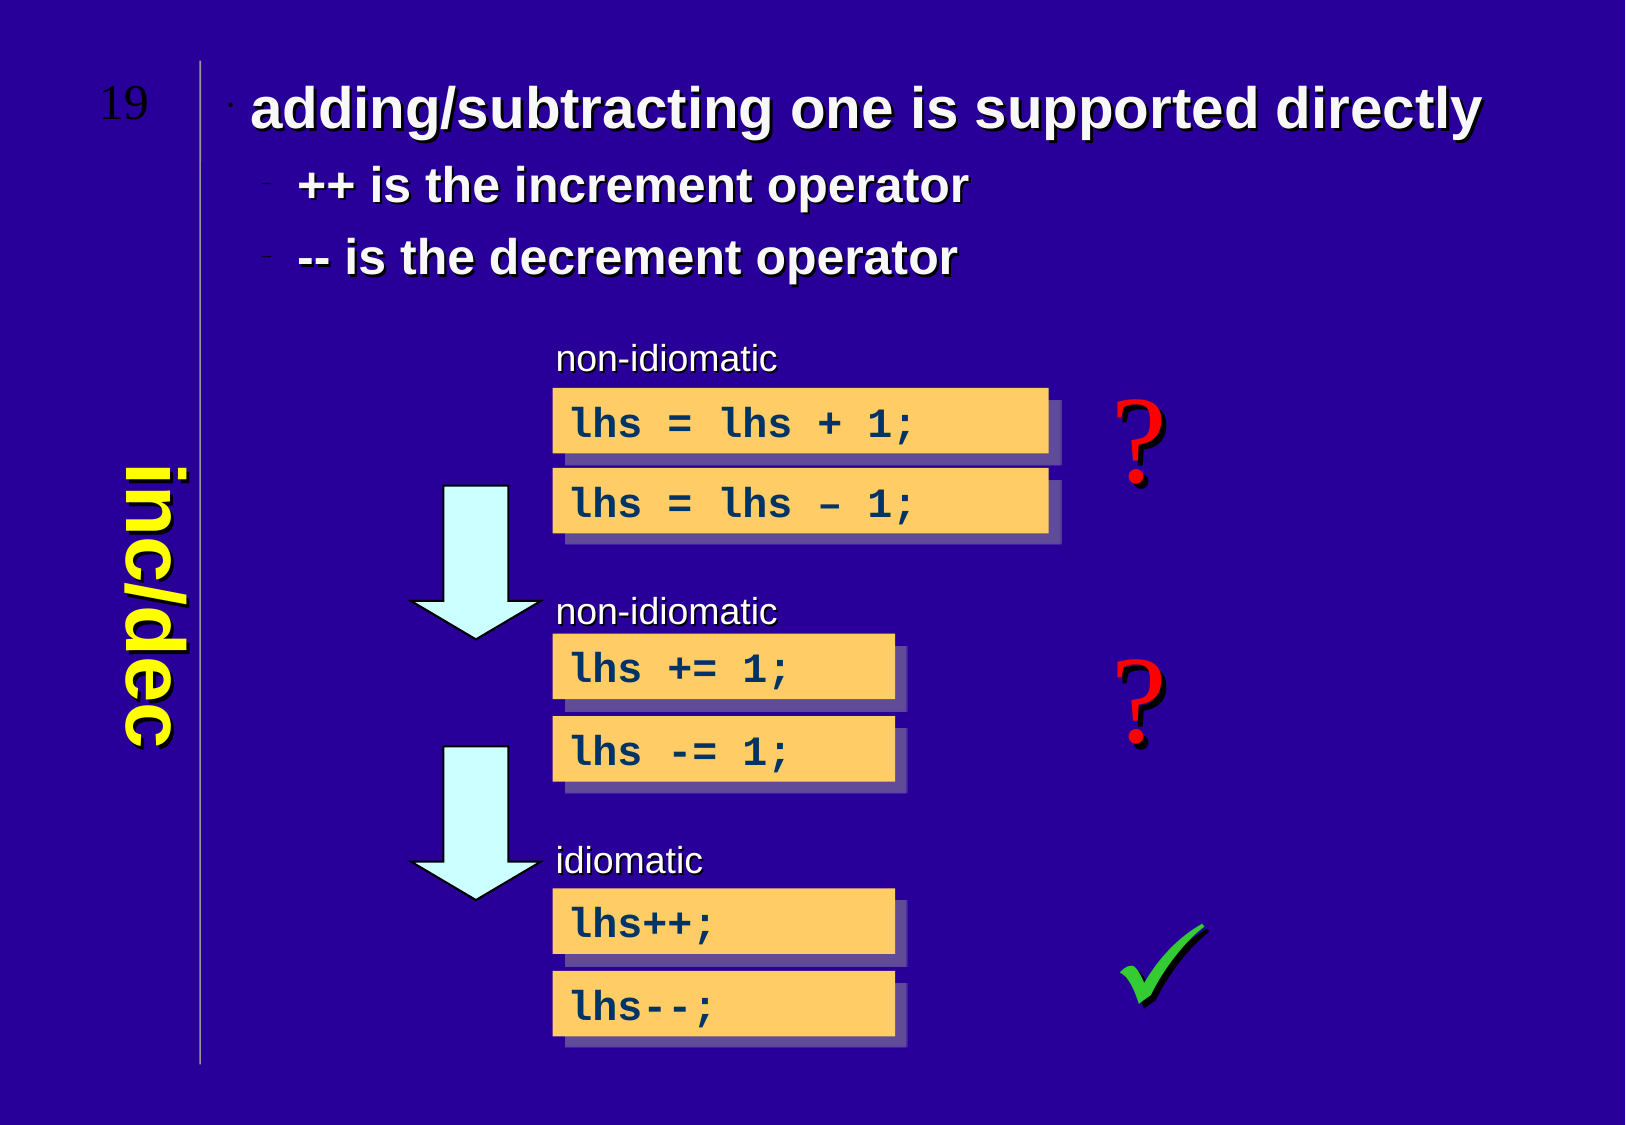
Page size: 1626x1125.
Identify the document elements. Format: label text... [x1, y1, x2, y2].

text_box lhs--; [552, 970, 896, 1037]
text_box [410, 485, 540, 640]
text_box non-idiomatic [540, 326, 1038, 387]
text_box ? [1096, 610, 1182, 776]
text_box lhs -= 1; [552, 716, 896, 782]
text_box idiomatic [540, 828, 1038, 889]
text_box lhs = lhs – 1; [552, 467, 1049, 534]
text_box ? [1096, 349, 1182, 515]
list adding/subtracting one is supported directly ++ is the increment operator -- is the decrement operator [212, 62, 1550, 1063]
text_box lhs = lhs + 1; [552, 387, 1049, 454]
title inc/dec [29, 118, 217, 1093]
text_box lhs++; [552, 889, 896, 954]
text_box lhs += 1; [552, 640, 896, 700]
text_box  [1096, 888, 1286, 1053]
text_box [410, 746, 540, 901]
text_box non-idiomatic [540, 579, 1038, 640]
